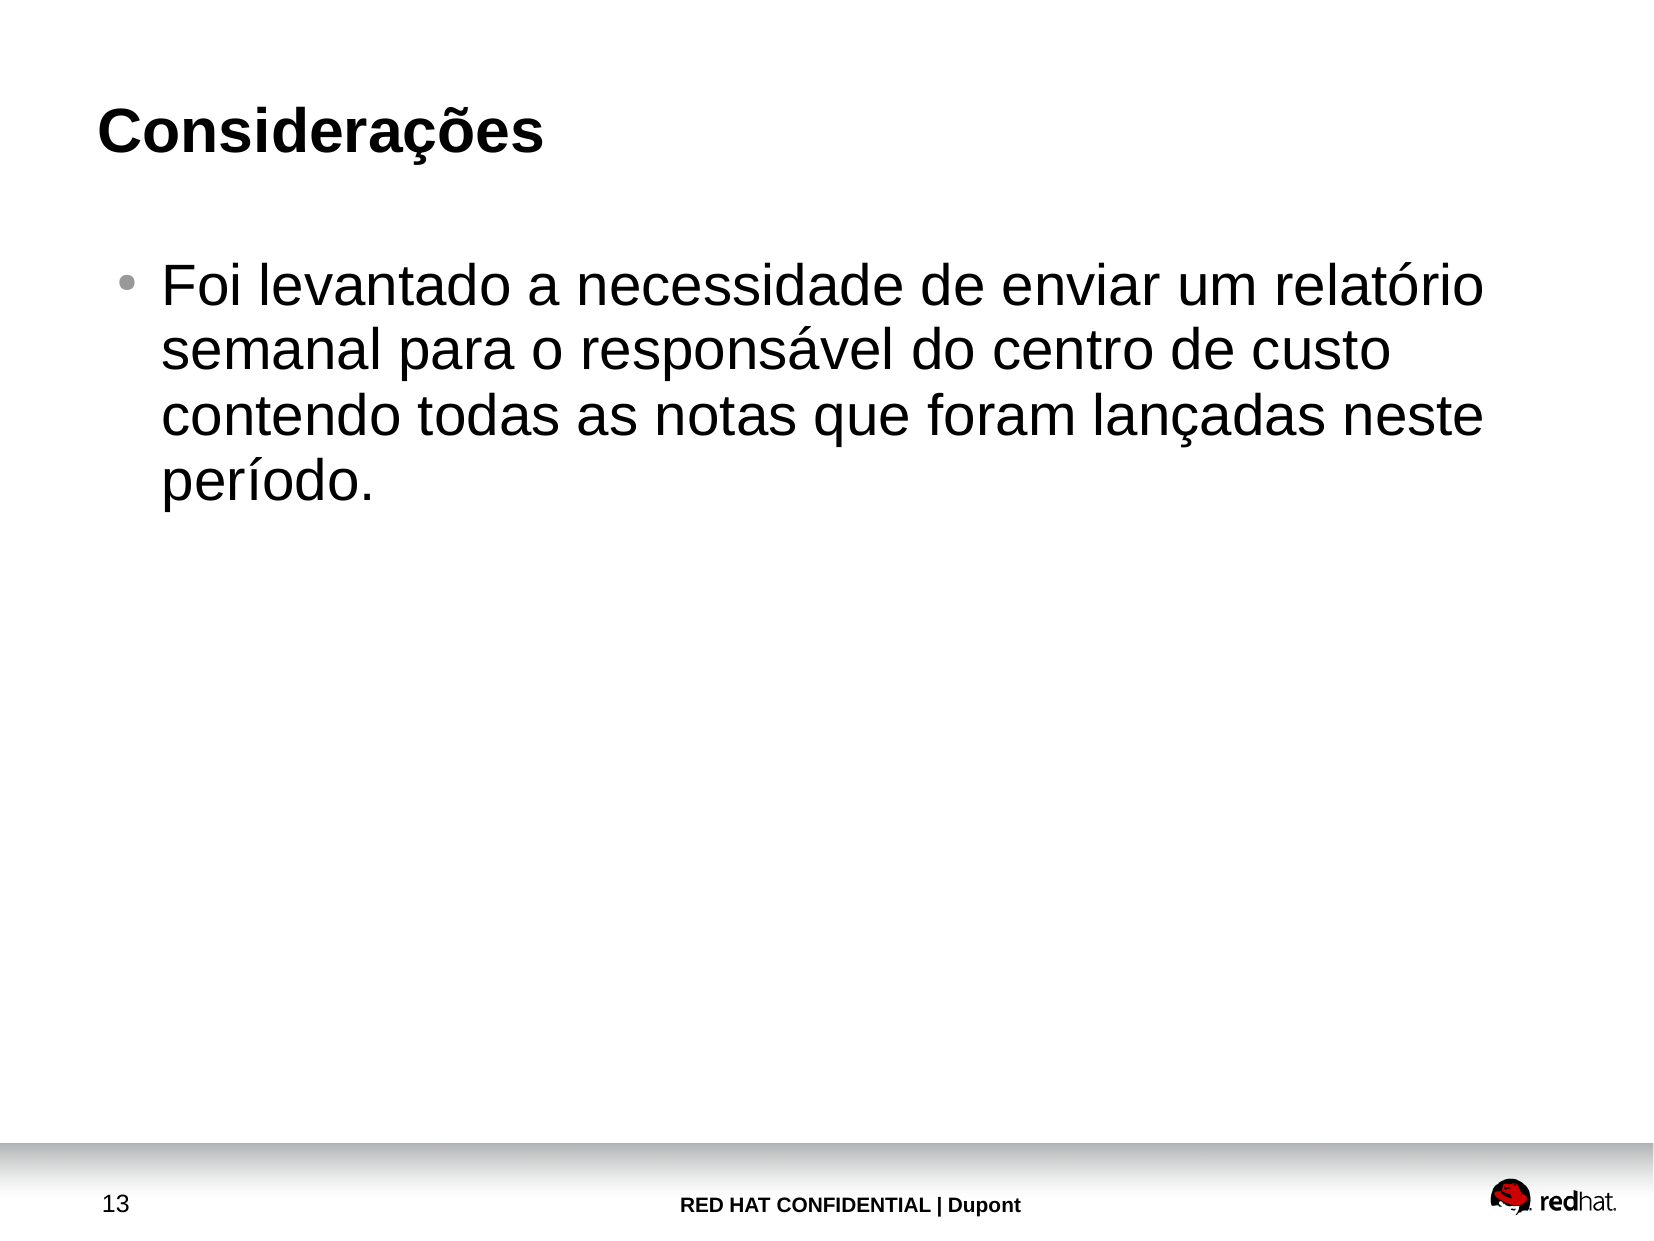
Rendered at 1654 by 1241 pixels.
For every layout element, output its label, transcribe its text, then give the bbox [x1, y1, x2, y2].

picture [0, 1143, 1654, 1241]
text_box Foi levantado a necessidade de enviar um relatório semanal para o responsável do centro de custo contendo todas as notas que foram lançadas neste período. [86, 244, 1576, 1039]
text_box Considerações [82, 37, 1571, 226]
